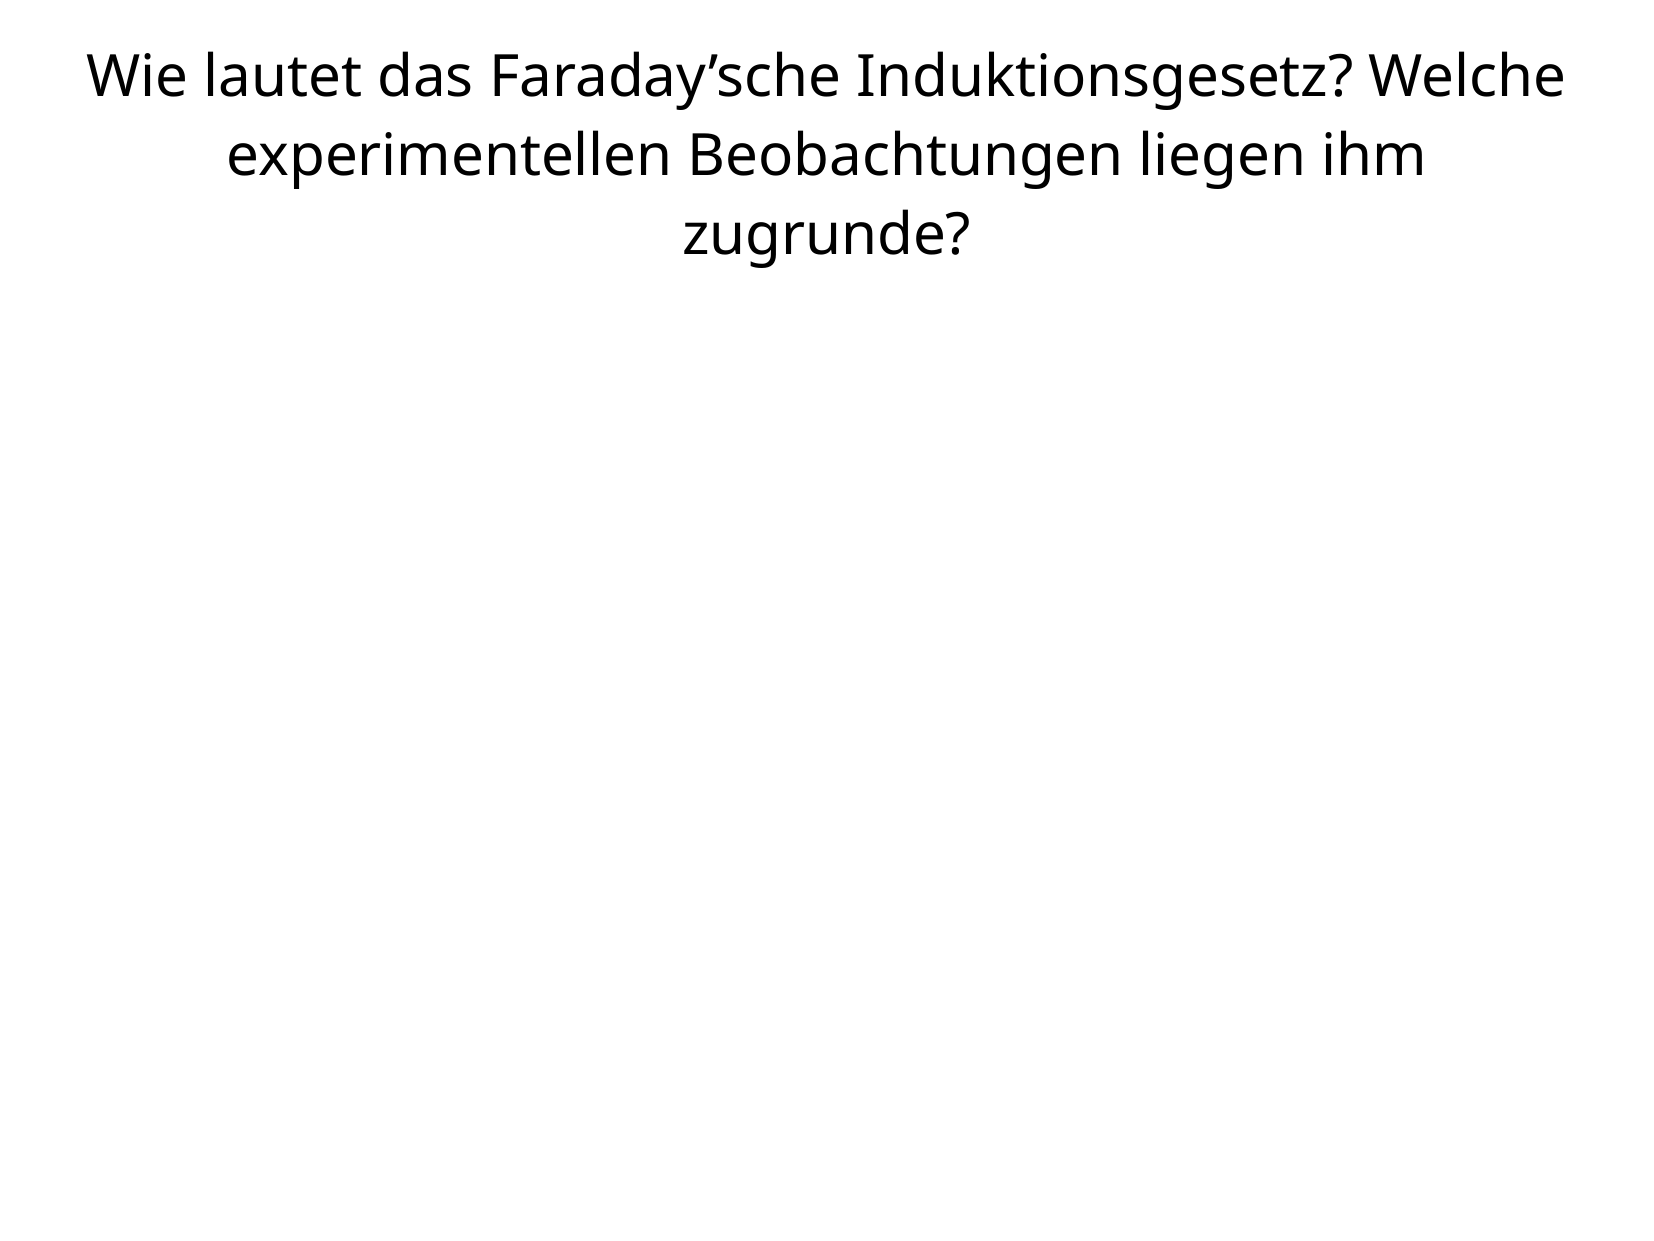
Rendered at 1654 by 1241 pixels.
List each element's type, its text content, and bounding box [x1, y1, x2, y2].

title Wie lautet das Faraday’sche Induktionsgesetz? Welche experimentellen Beobachtungen liegen ihm zugrunde? [82, 49, 1571, 257]
